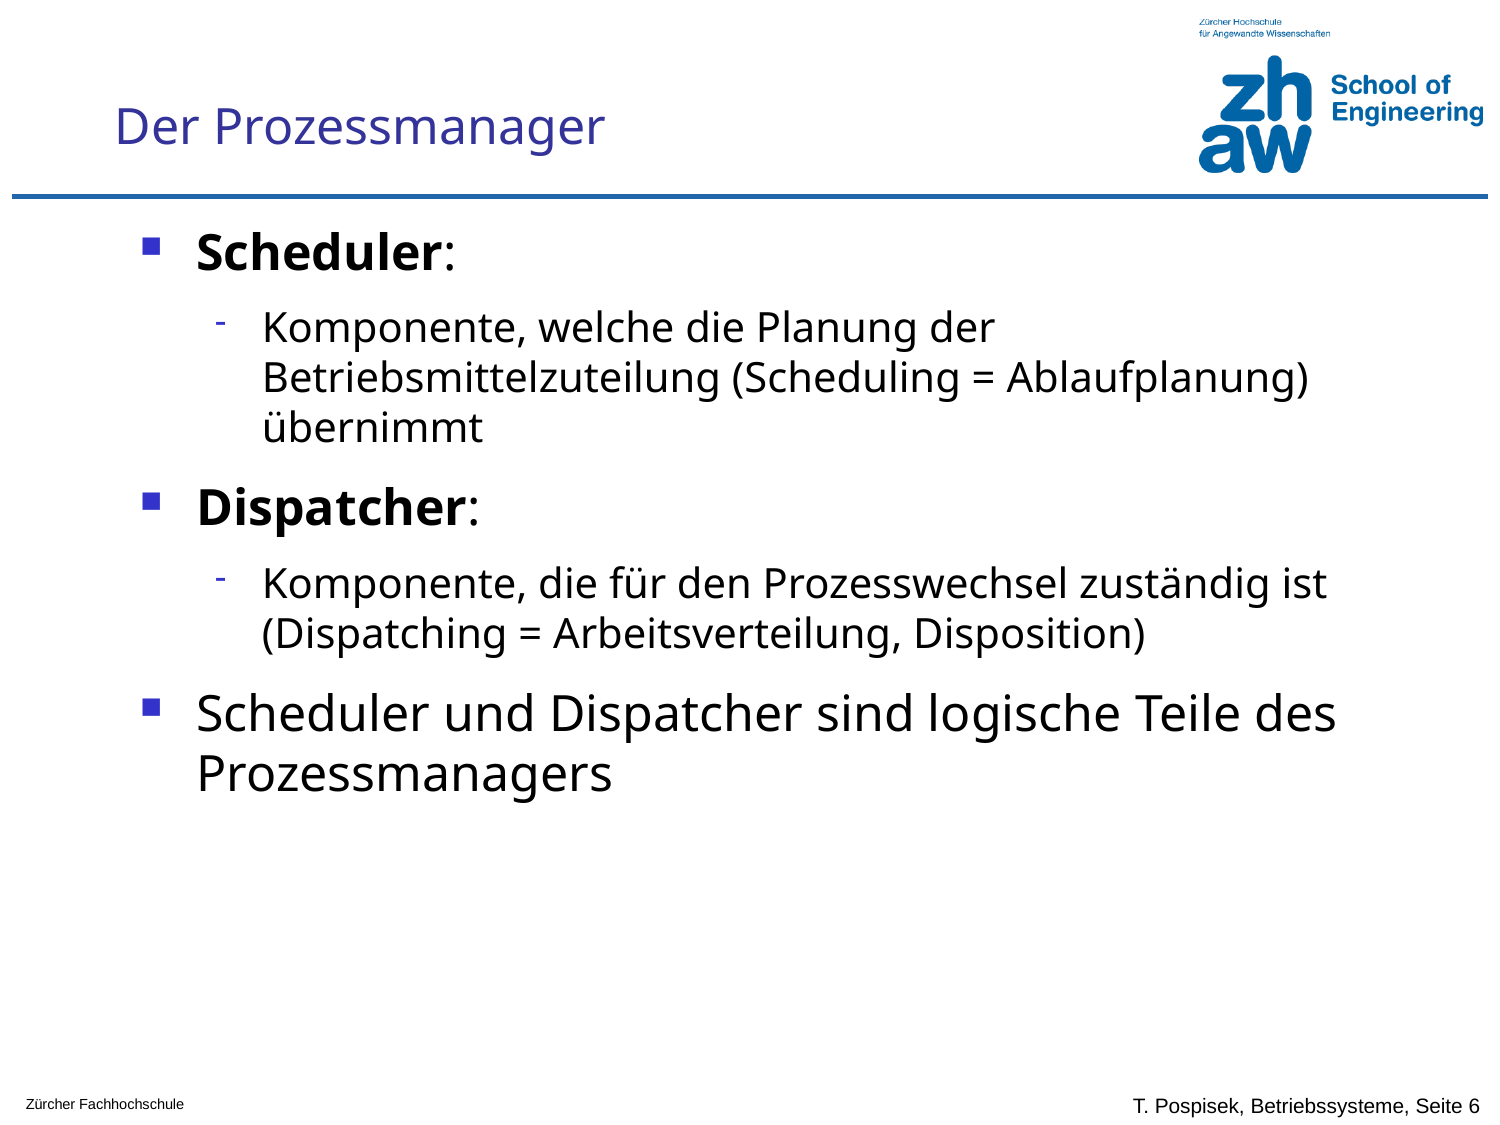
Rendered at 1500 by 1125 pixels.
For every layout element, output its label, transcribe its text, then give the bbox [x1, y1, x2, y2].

title Der Prozessmanager [99, 50, 1379, 163]
picture [1199, 19, 1483, 173]
list Scheduler: Komponente, welche die Planung der Betriebsmittelzuteilung (Scheduling = Ablaufplanung) übernimmt Dispatcher: Komponente, die für den Prozesswechsel zuständig ist (Dispatching = Arbeitsverteilung, Disposition) Scheduler und Dispatcher sind logische Teile des Prozessmanagers [125, 212, 1418, 1000]
